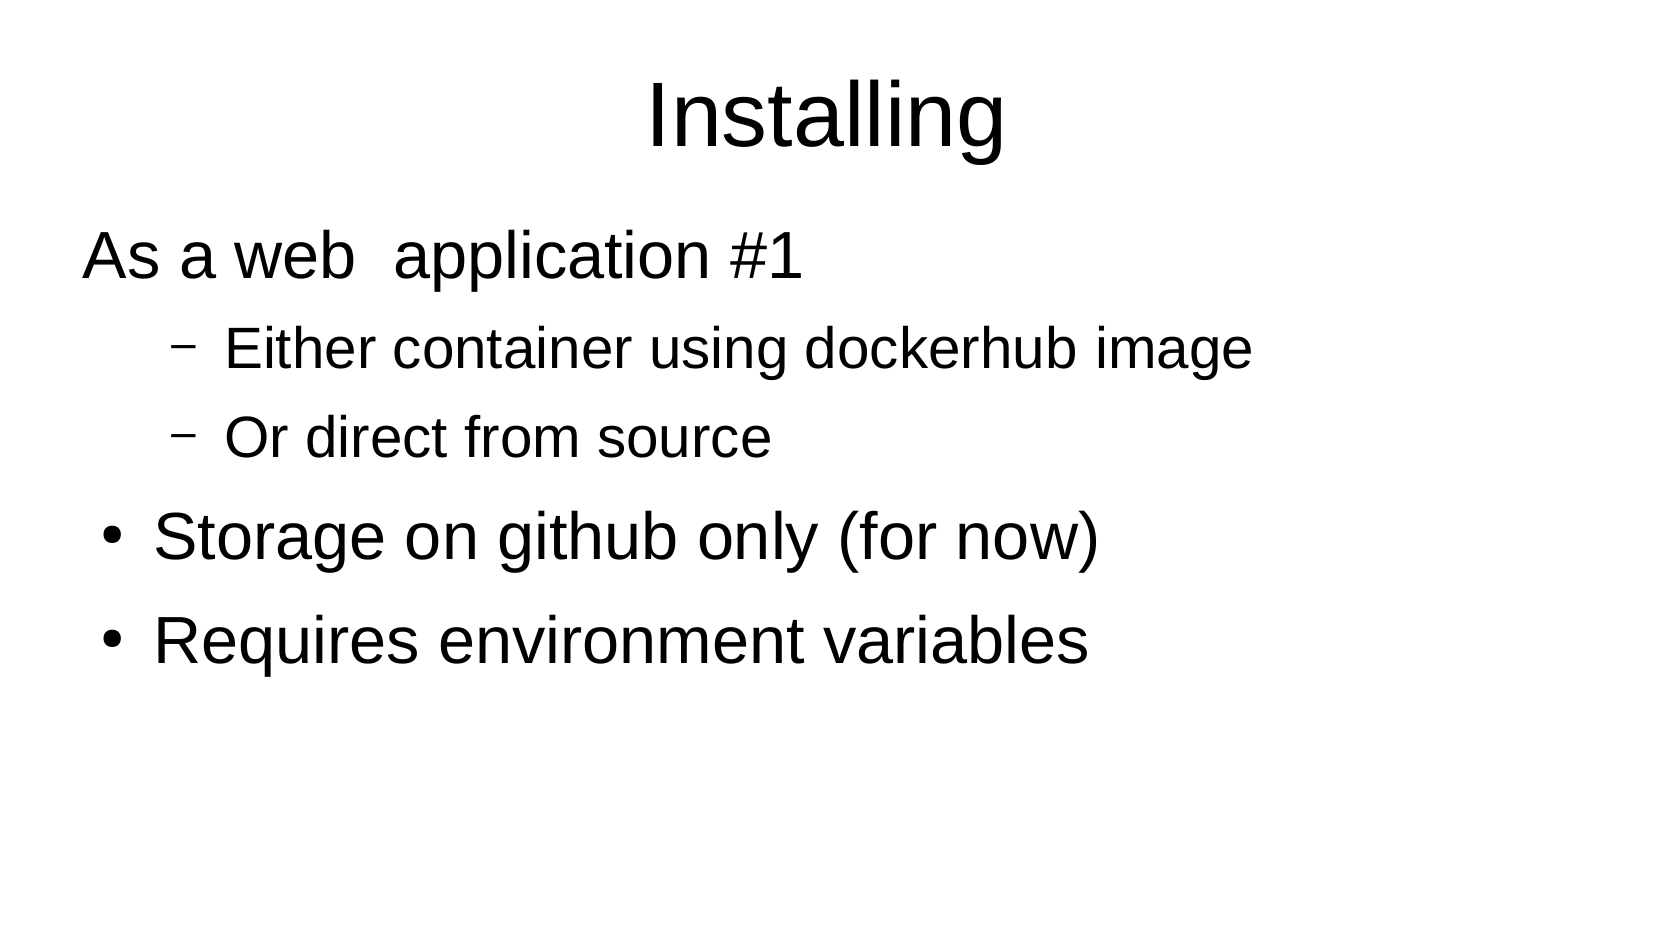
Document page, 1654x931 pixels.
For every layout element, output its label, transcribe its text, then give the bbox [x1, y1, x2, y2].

list As a web application #1 Either container using dockerhub image Or direct from source Storage on github only (for now) Requires environment variables [82, 217, 1571, 758]
title Installing [82, 37, 1571, 193]
